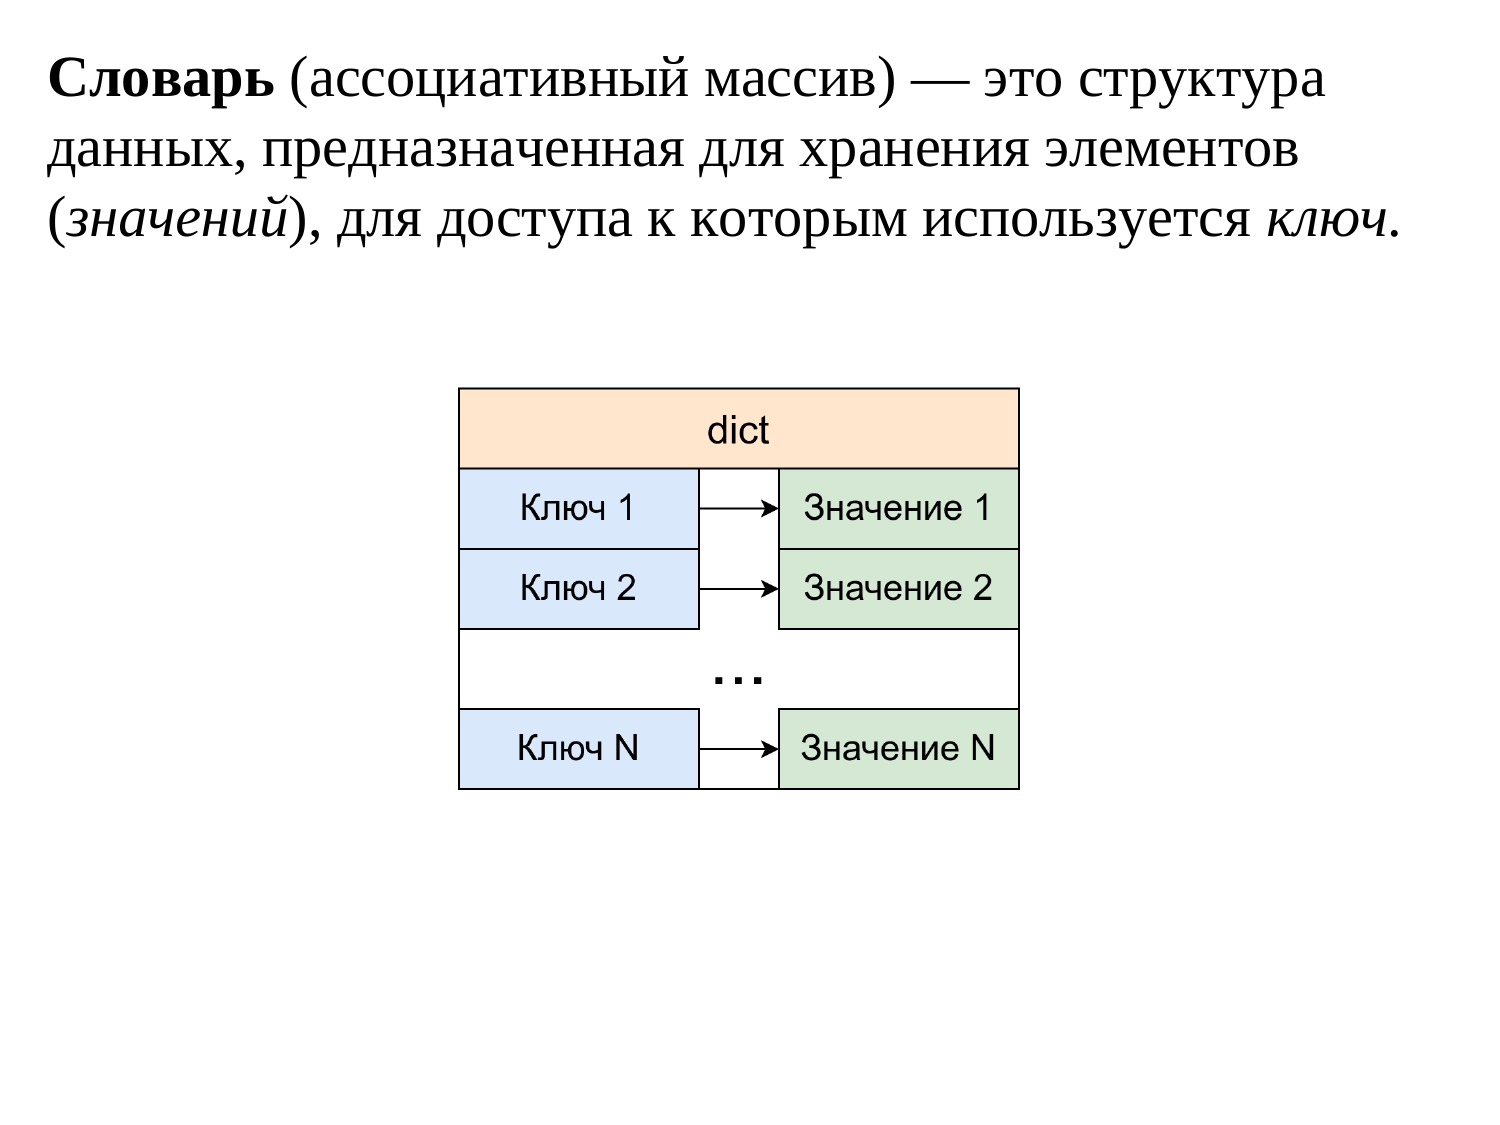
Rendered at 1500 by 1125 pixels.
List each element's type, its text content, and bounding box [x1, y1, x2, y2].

text_box Словарь (ассоциативный массив) — это структура данных, предназначенная для хранения элементов (значений), для доступа к которым используется ключ. [47, 31, 1465, 537]
picture [448, 377, 1030, 800]
